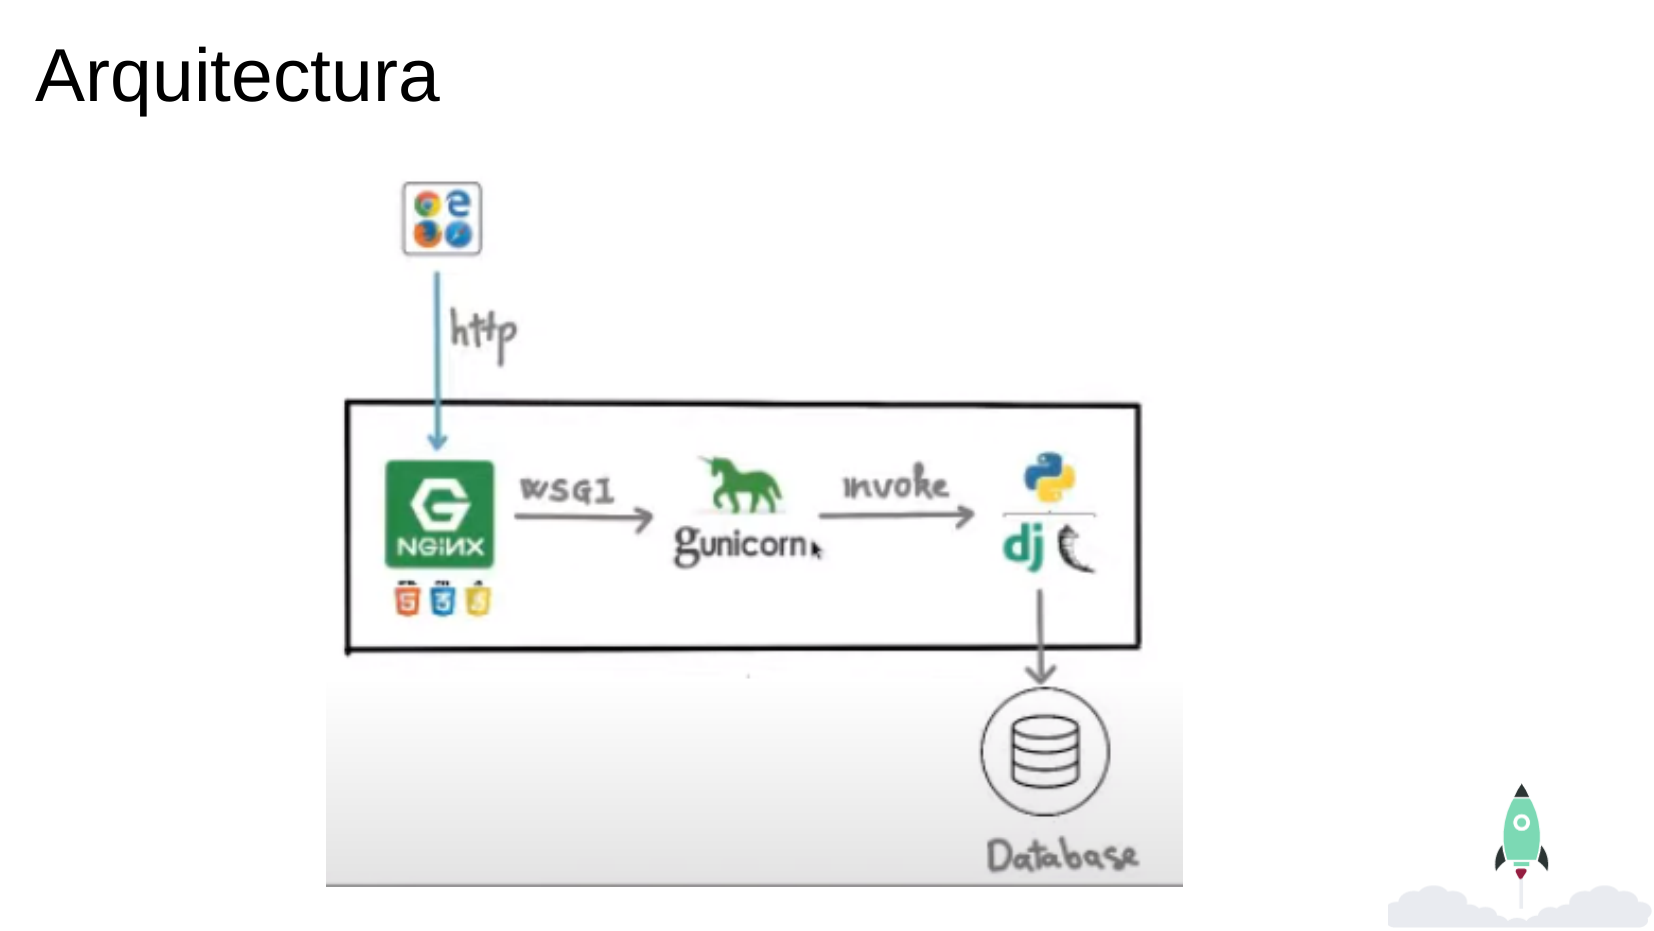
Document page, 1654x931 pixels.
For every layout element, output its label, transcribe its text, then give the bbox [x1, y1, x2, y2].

picture [1387, 778, 1654, 931]
picture [326, 161, 1183, 887]
text_box Arquitectura [0, 0, 1654, 151]
